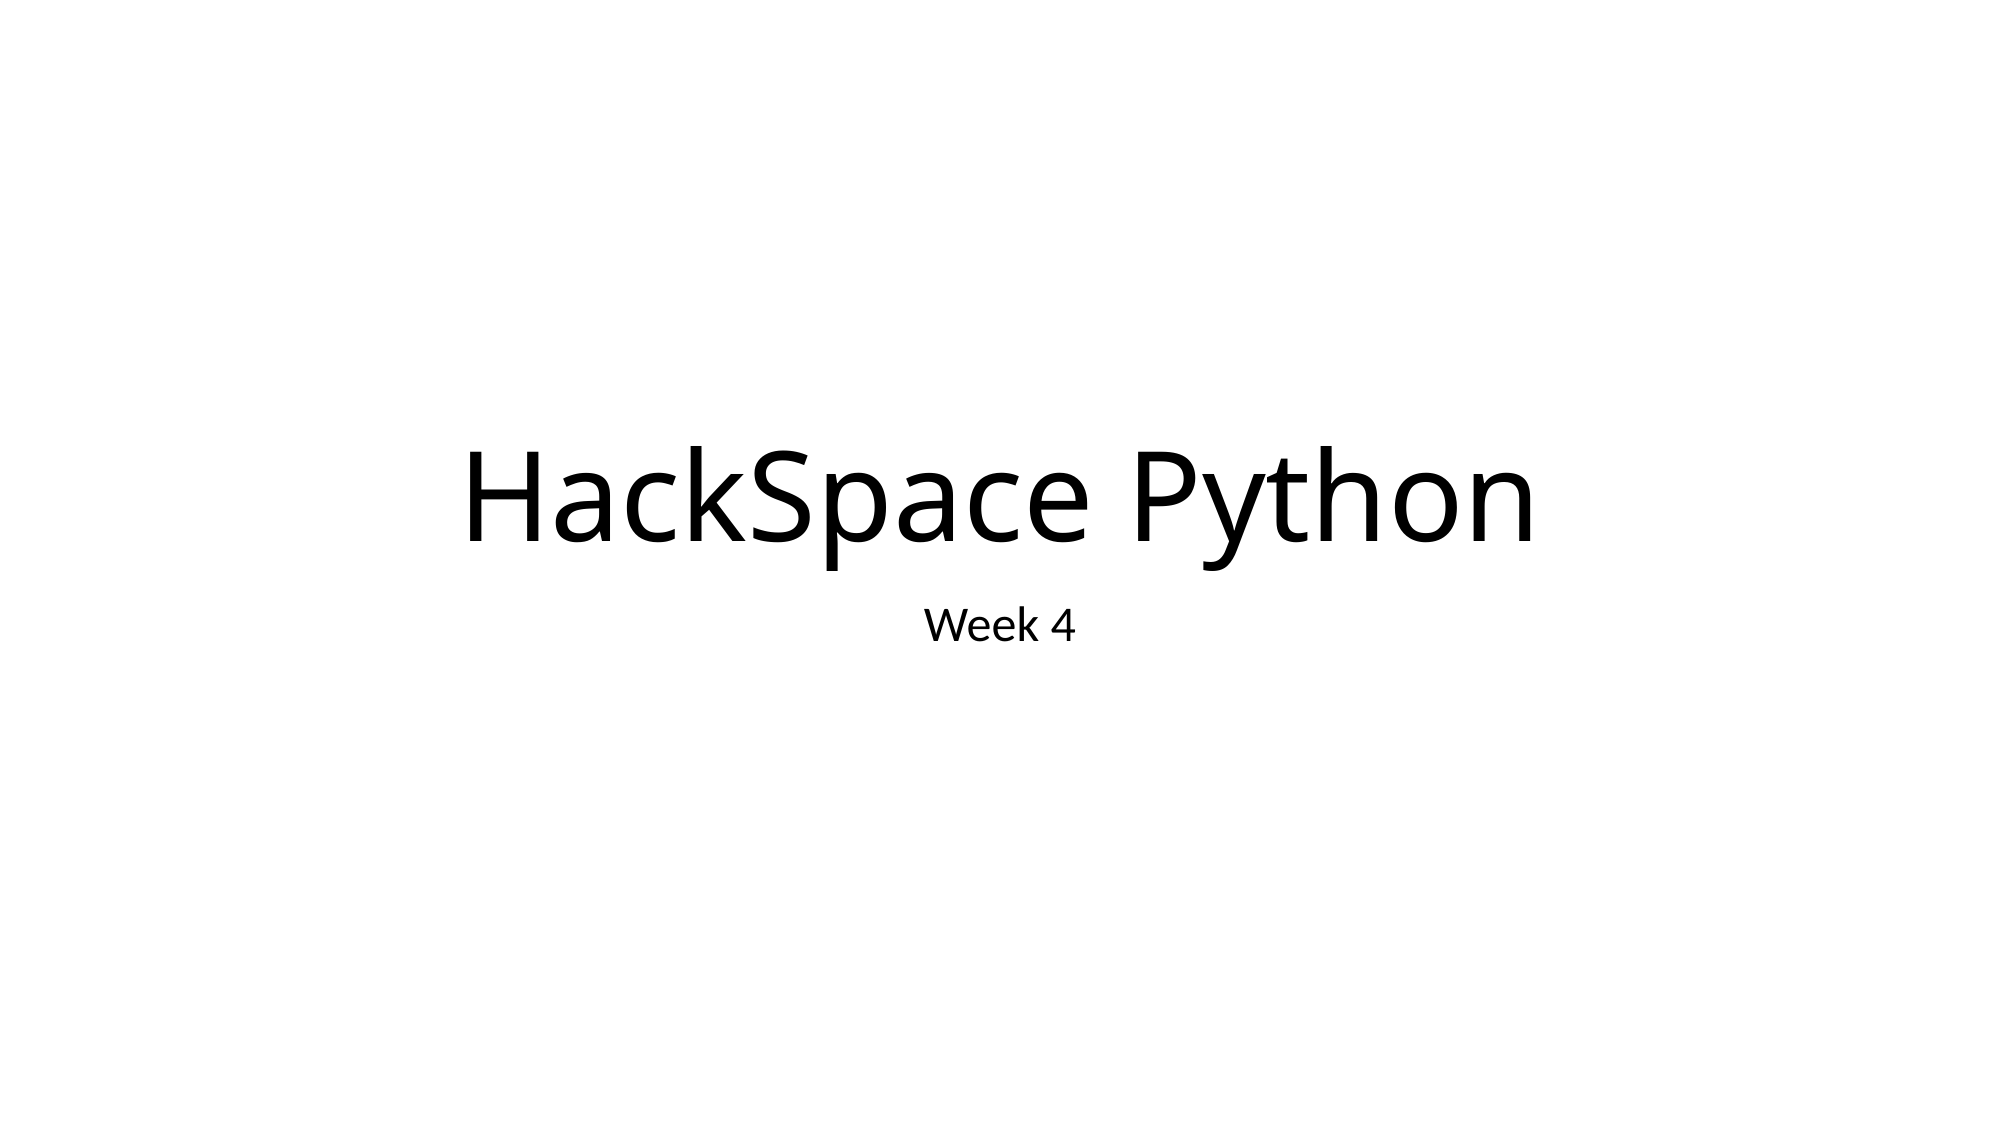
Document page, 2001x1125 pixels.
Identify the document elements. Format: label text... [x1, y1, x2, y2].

subtitle Week 4 [249, 590, 1750, 863]
title HackSpace Python [249, 184, 1750, 576]
